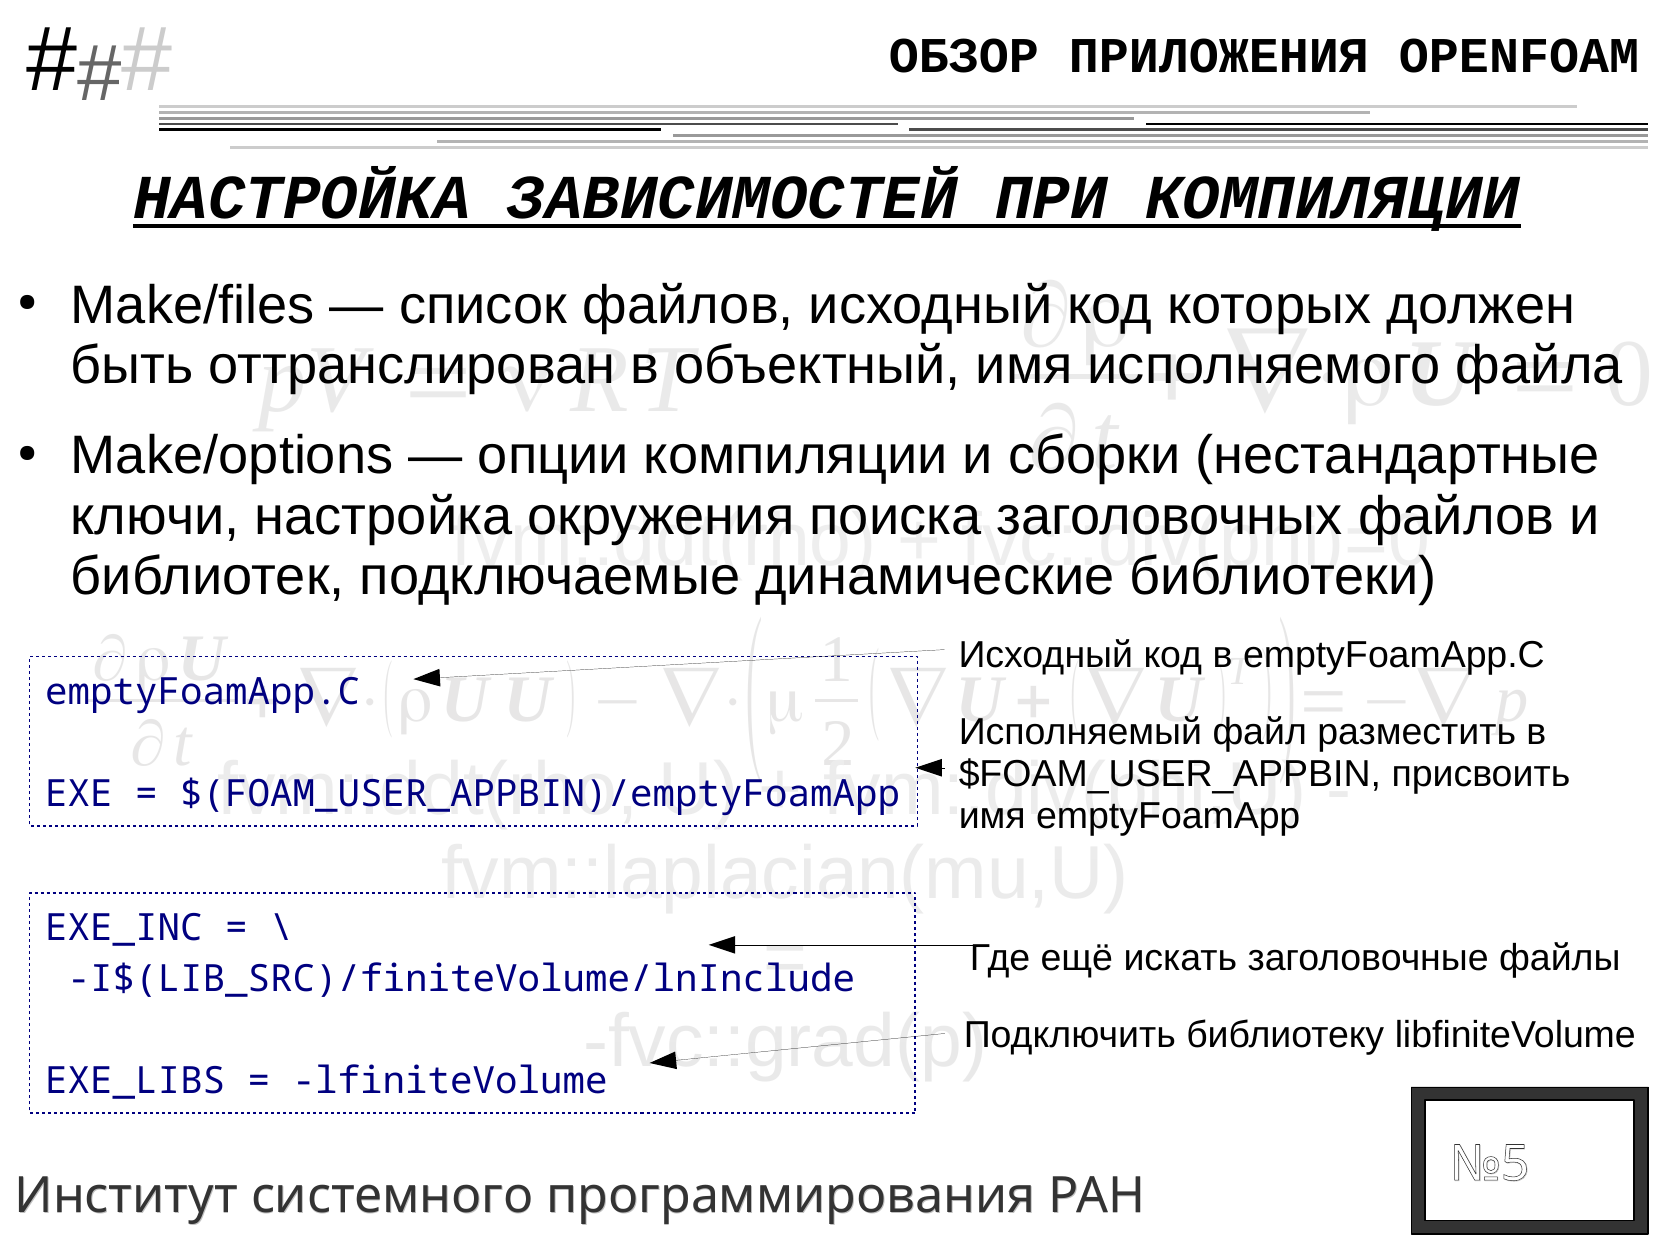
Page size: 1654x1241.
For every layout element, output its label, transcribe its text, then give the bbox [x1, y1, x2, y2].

text_box Исходный код в emptyFoamApp.C [943, 625, 1560, 683]
title НАСТРОЙКА ЗАВИСИМОСТЕЙ ПРИ КОМПИЛЯЦИИ [0, 147, 1654, 257]
text_box EXE_INC = \ -I$(LIB_SRC)/finiteVolume/lnInclude EXE_LIBS = -lfiniteVolume [29, 892, 916, 1081]
text_box Где ещё искать заголовочные файлы [954, 929, 1637, 987]
text_box emptyFoamApp.C EXE = $(FOAM_USER_APPBIN)/emptyFoamApp [29, 656, 918, 802]
text_box Исполняемый файл разместить в $FOAM_USER_APPBIN, присвоить имя emptyFoamApp [943, 702, 1586, 844]
text_box Подключить библиотеку libfiniteVolume [949, 1006, 1652, 1063]
list Make/files — список файлов, исходный код которых должен быть оттранслирован в объектный, имя исполняемого файла Make/options — опции компиляции и сборки (нестандартные ключи, настройка окружения поиска заголовочных файлов и библиотек, подключаемые динамические библиотеки) [0, 274, 1654, 607]
